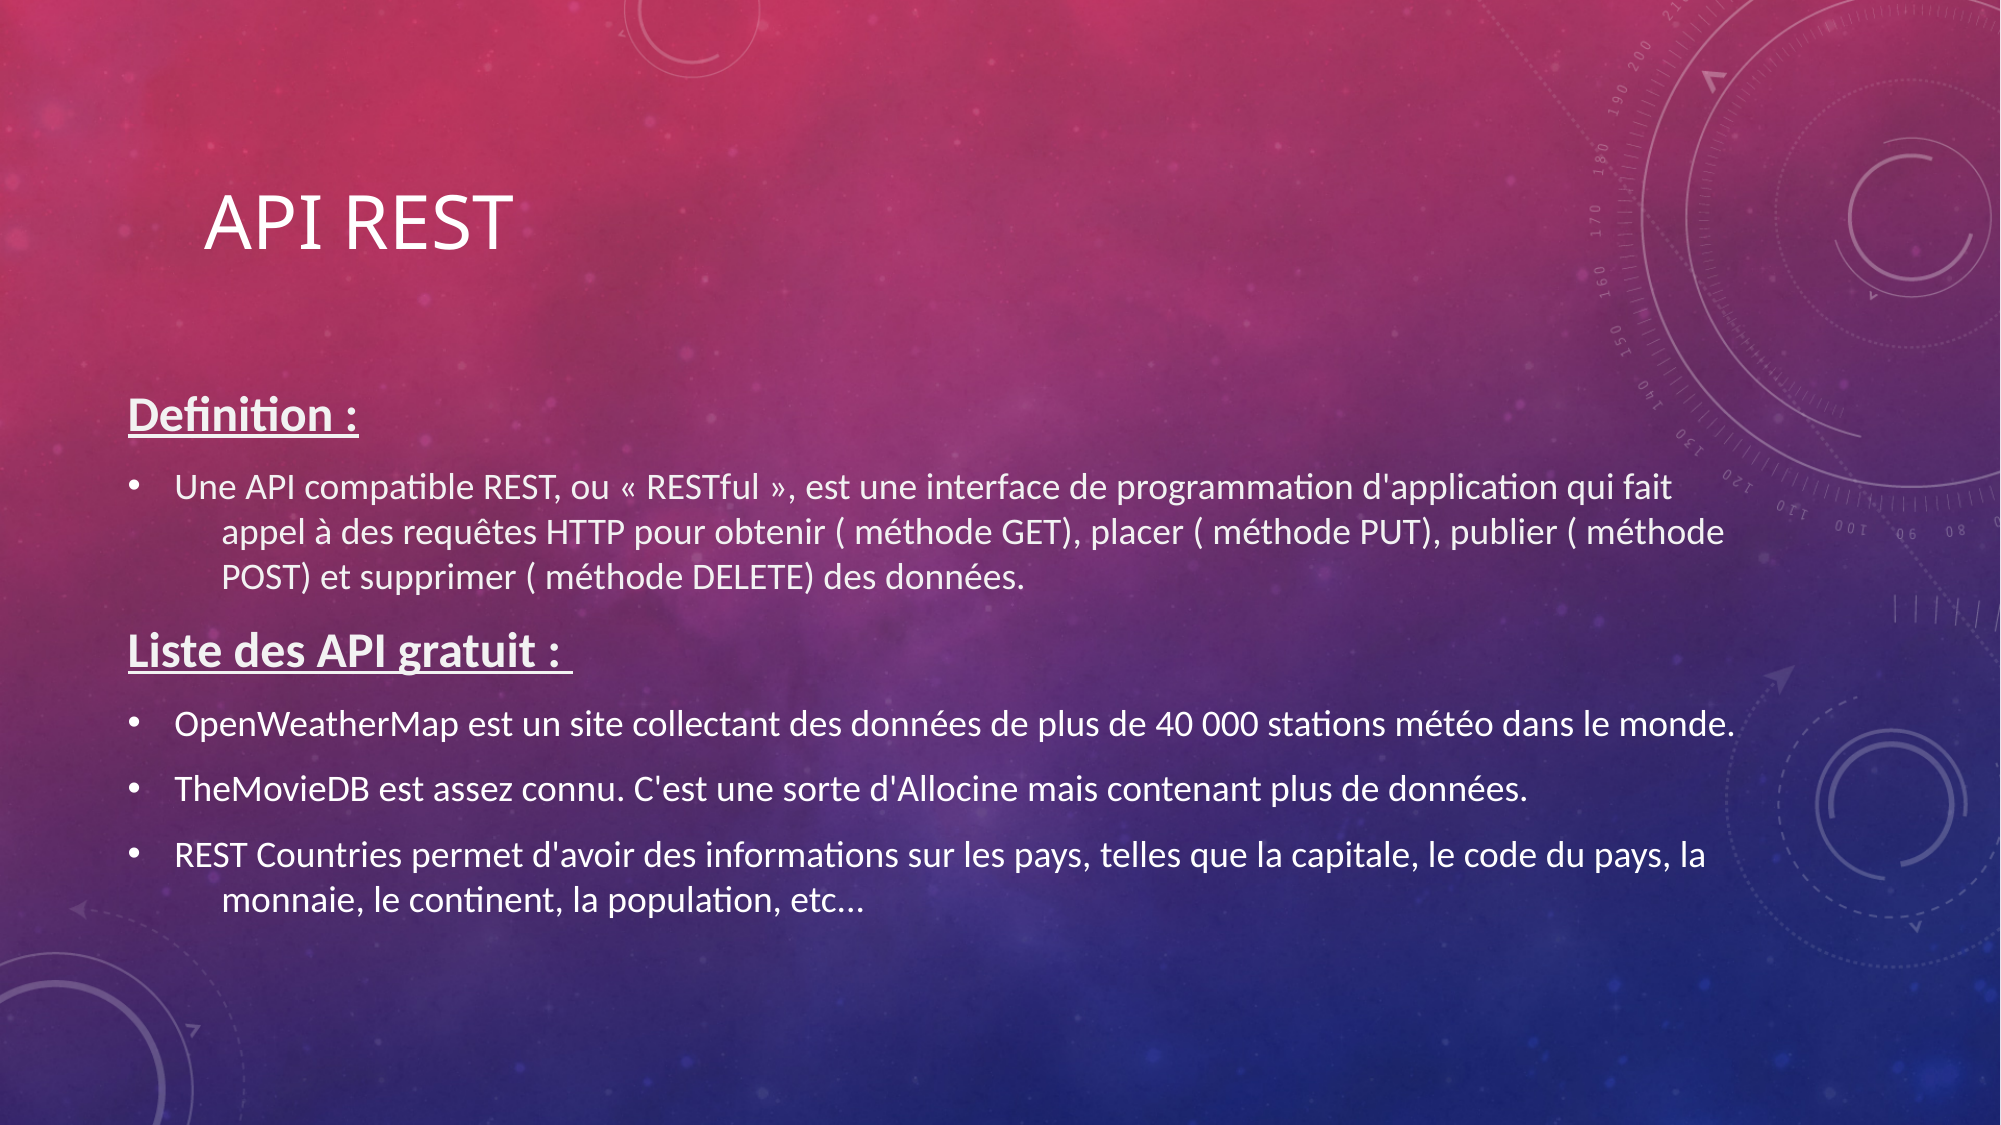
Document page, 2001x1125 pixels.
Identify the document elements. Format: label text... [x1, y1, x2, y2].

title Api rest [189, 99, 1593, 339]
list Definition : Une API compatible REST, ou « RESTful », est une interface de programmation d'application qui fait appel à des requêtes HTTP pour obtenir ( méthode GET), placer ( méthode PUT), publier ( méthode POST) et supprimer ( méthode DELETE) des données. Liste des API gratuit : OpenWeatherMap est un site collectant des données de plus de 40 000 stations météo dans le monde. TheMovieDB est assez connu. C'est une sorte d'Allocine mais contenant plus de données. REST Countries permet d'avoir des informations sur les pays, telles que la capitale, le code du pays, la monnaie, le continent, la population, etc... [112, 351, 1775, 950]
